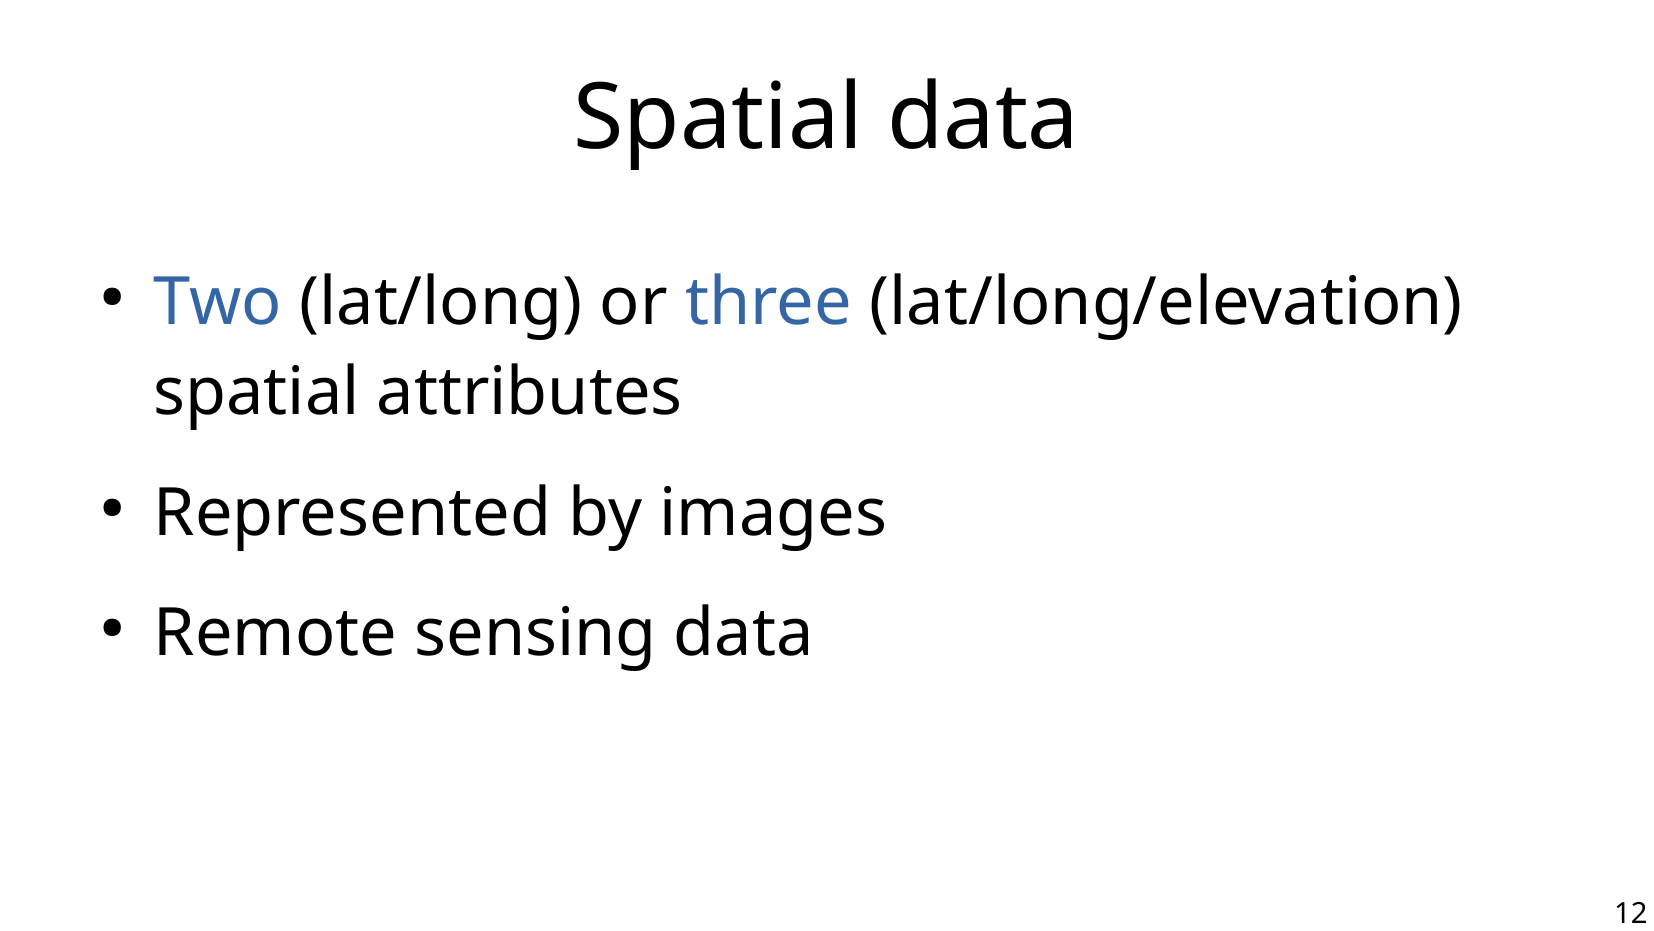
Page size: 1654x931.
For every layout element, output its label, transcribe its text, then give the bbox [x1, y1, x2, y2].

list Two (lat/long) or three (lat/long/elevation) spatial attributes Represented by images Remote sensing data [82, 253, 1571, 793]
title Spatial data [82, 1, 1571, 226]
